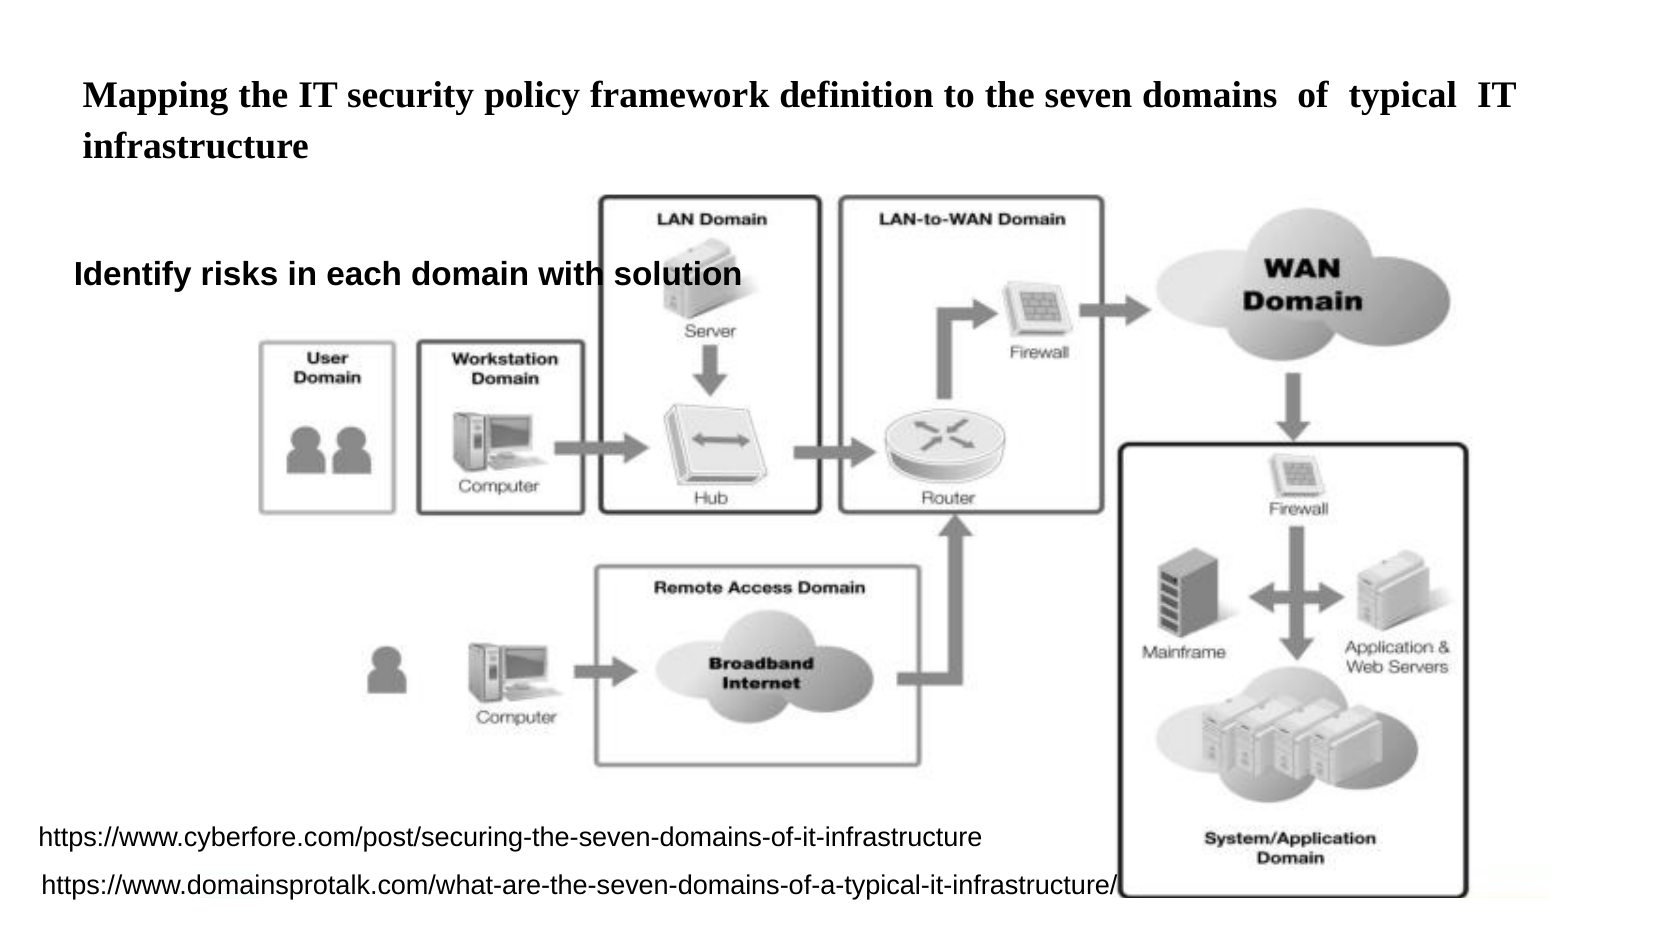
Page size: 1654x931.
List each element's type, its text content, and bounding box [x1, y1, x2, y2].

text_box Identify risks in each domain with solution [59, 248, 249, 486]
title Mapping the IT security policy framework definition to the seven domains of typical IT infrastructure [82, 62, 1607, 159]
text_box https://www.cyberfore.com/post/securing-the-seven-domains-of-it-infrastructure [23, 814, 1004, 872]
text_box https://www.domainsprotalk.com/what-are-the-seven-domains-of-a-typical-it-infrastructure/ [26, 862, 1548, 920]
picture [197, 189, 1548, 862]
